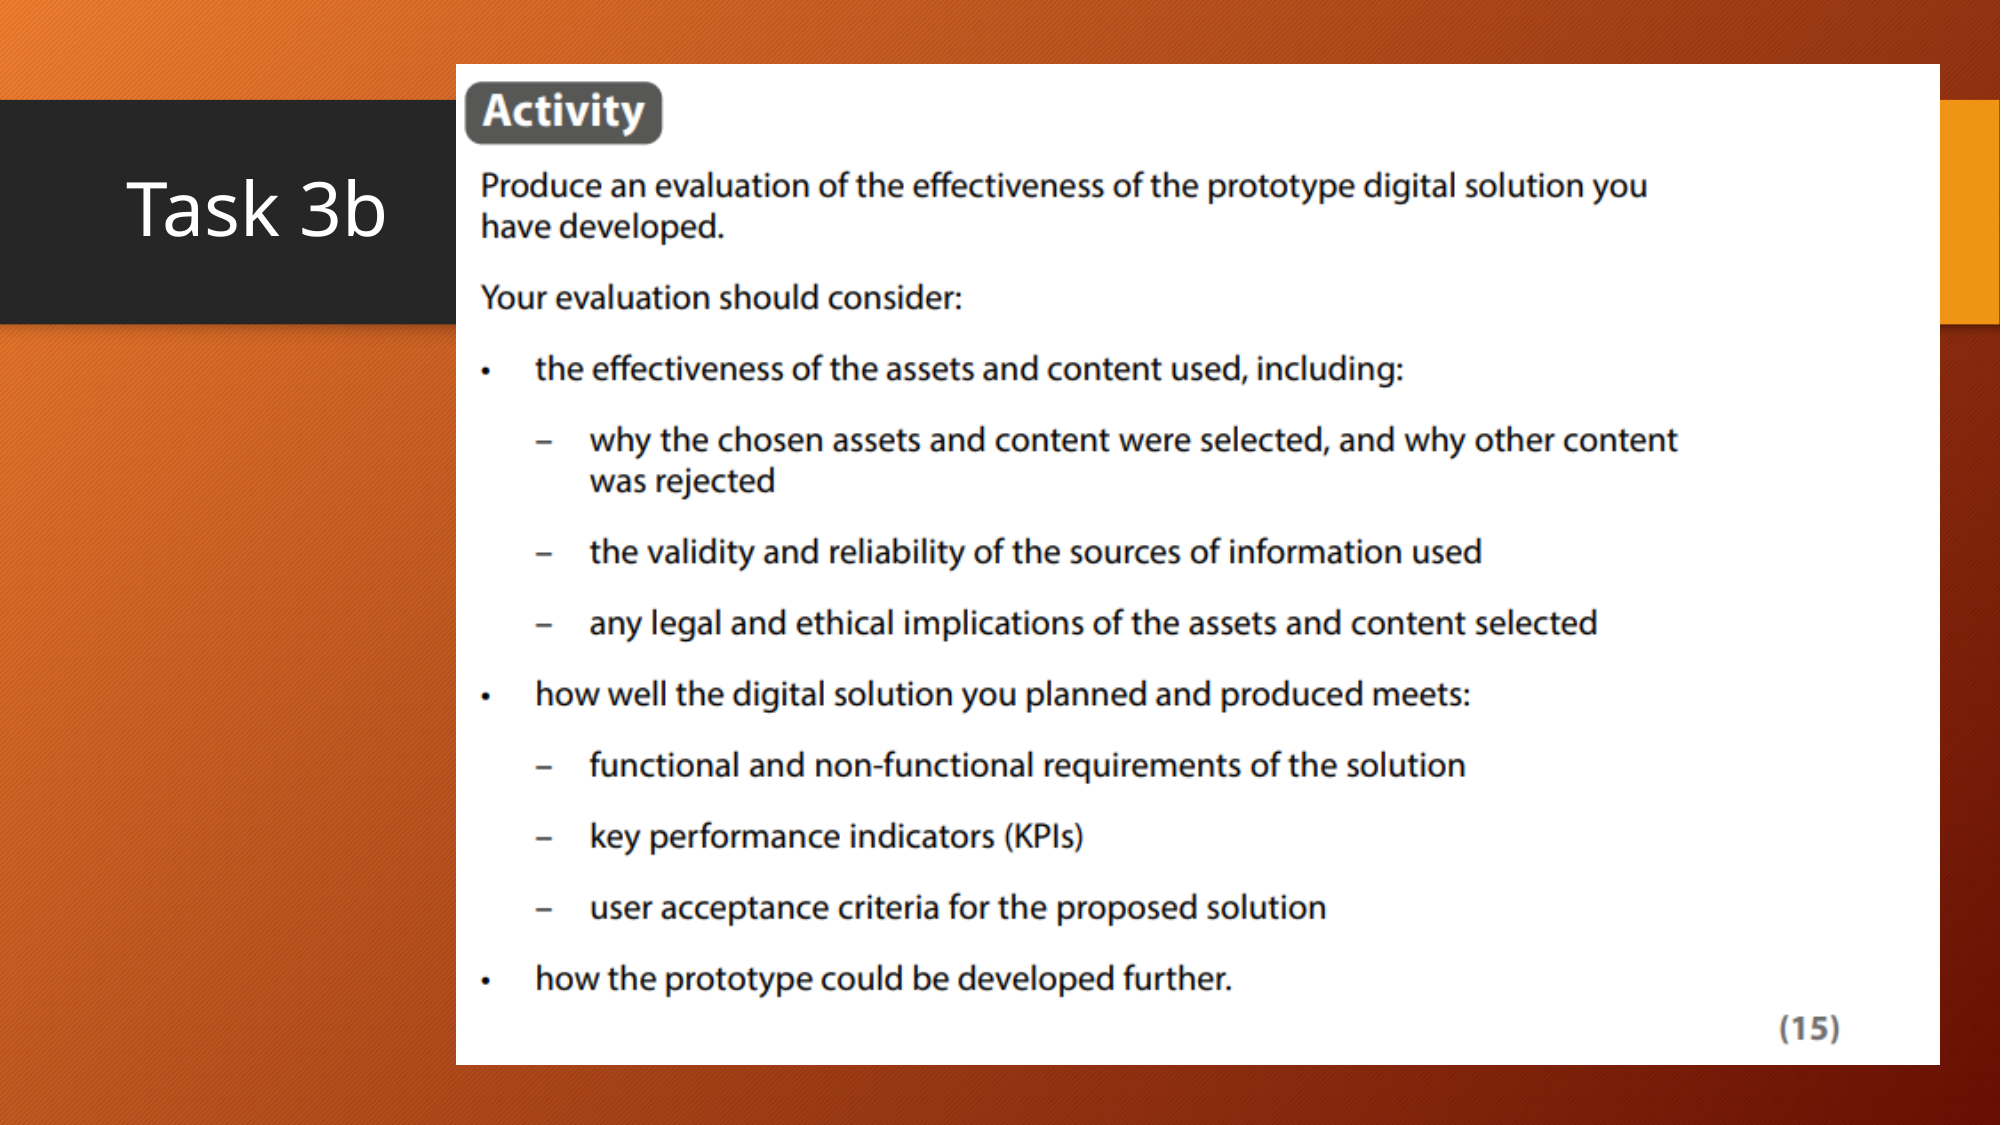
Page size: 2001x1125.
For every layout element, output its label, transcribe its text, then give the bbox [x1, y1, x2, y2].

title Task 3b [111, 123, 456, 301]
picture [0, 64, 2000, 1065]
